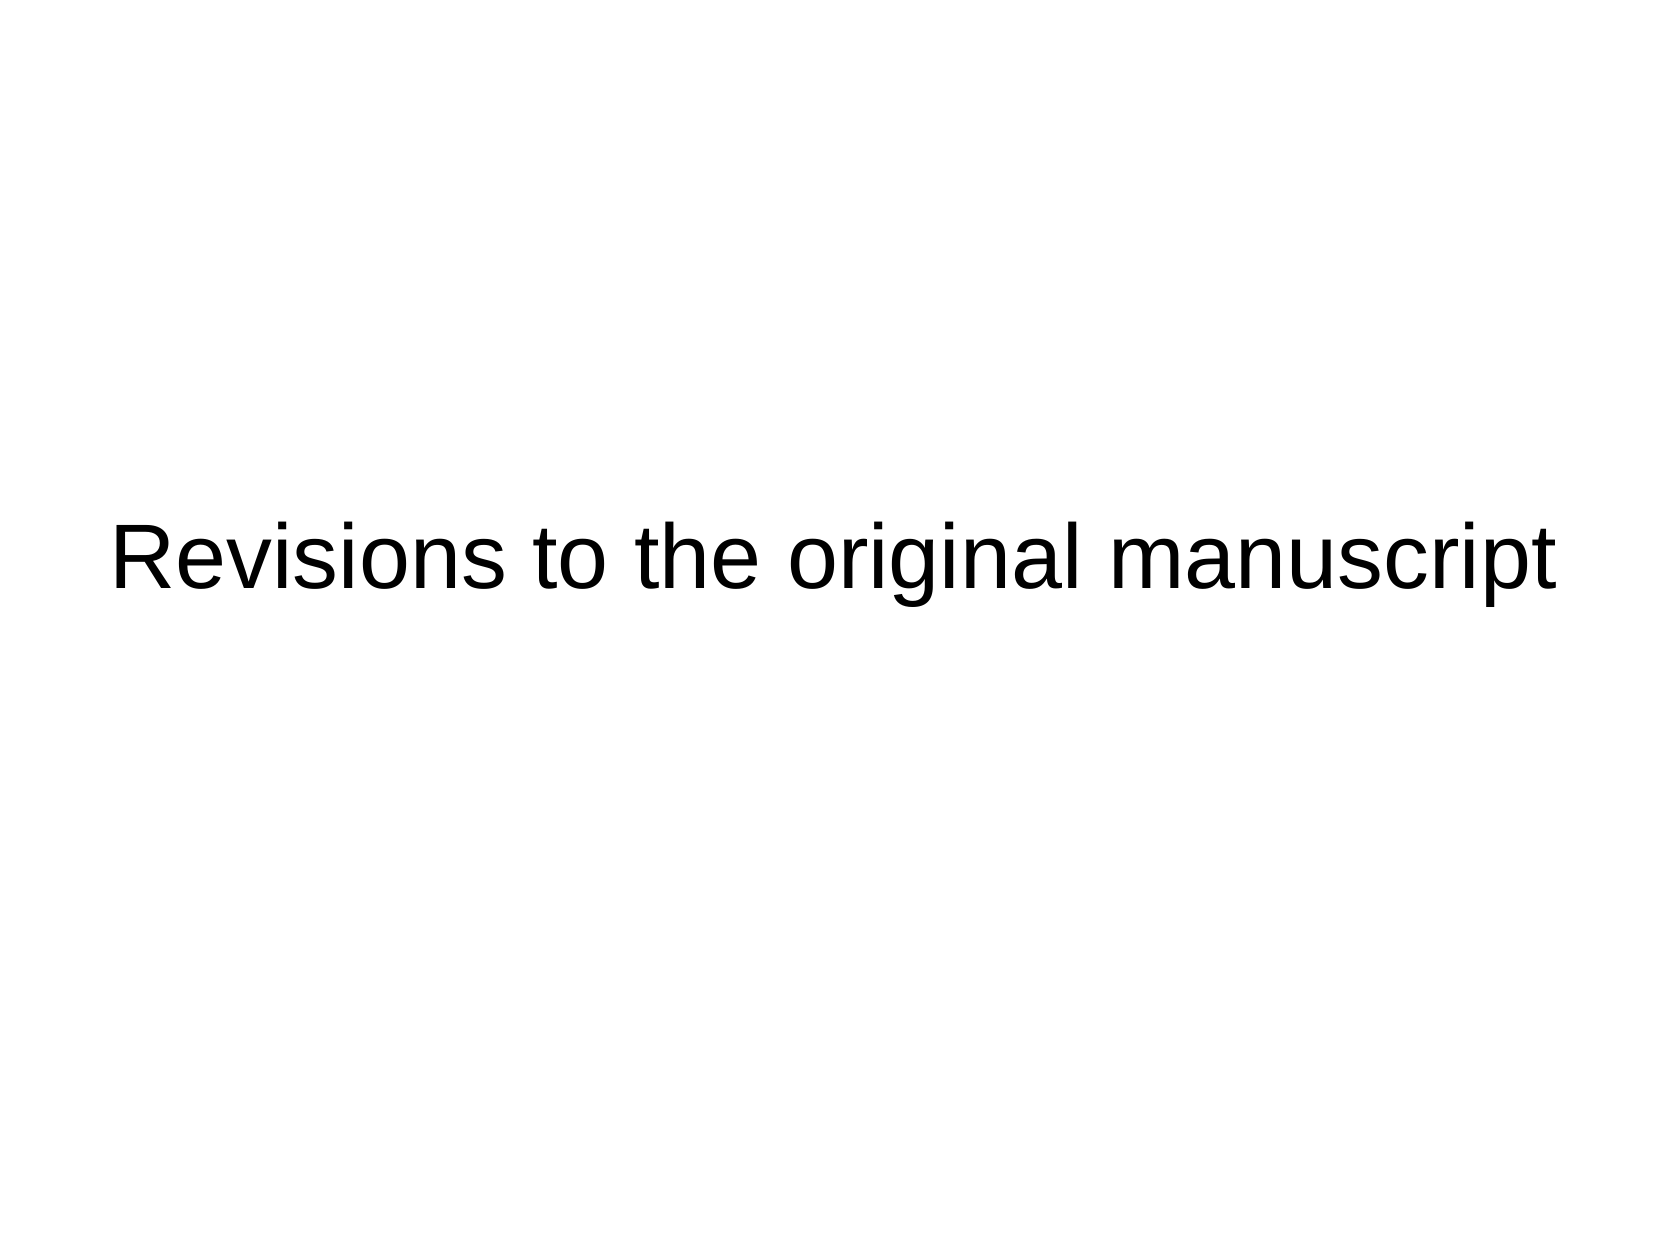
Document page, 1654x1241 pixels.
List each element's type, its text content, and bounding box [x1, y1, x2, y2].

title Revisions to the original manuscript [90, 452, 1579, 661]
